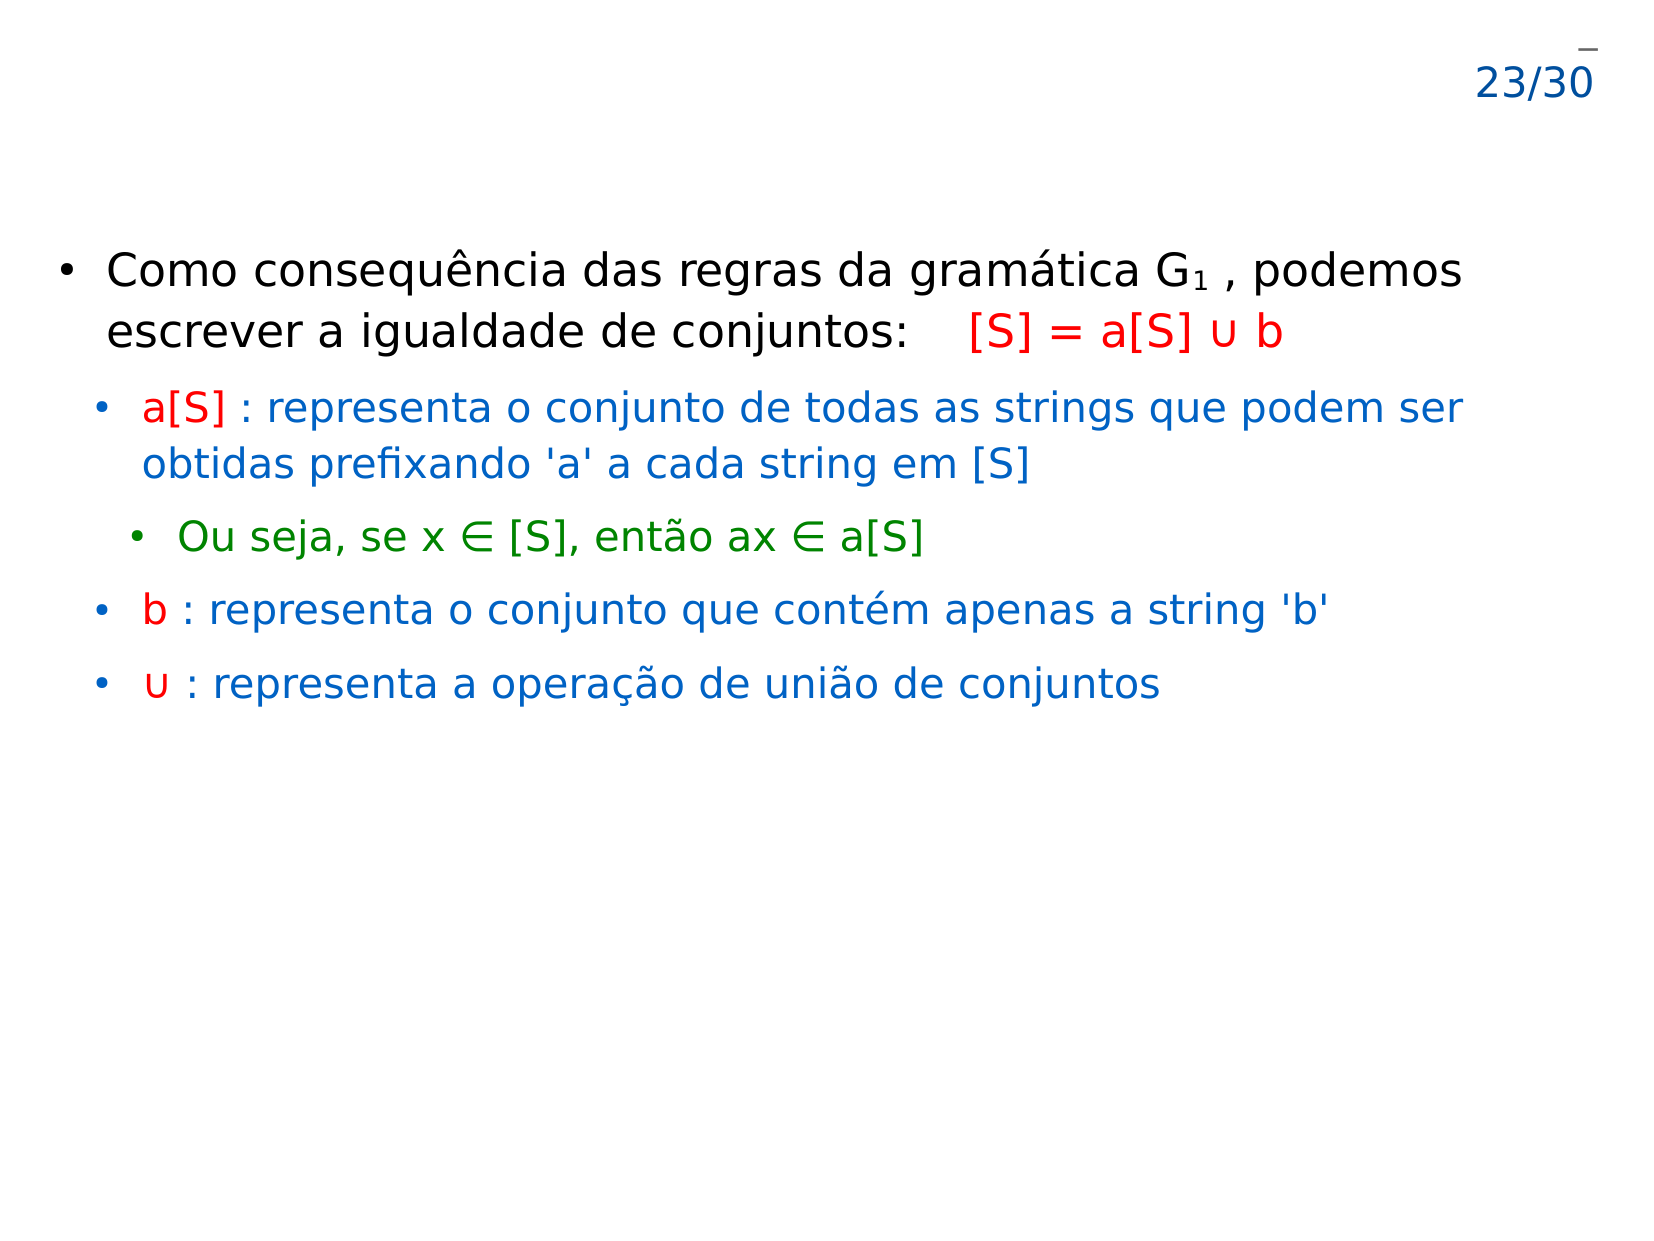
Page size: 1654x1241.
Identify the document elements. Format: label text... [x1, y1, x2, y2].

list Como consequência das regras da gramática G1 , podemos escrever a igualdade de conjuntos: [S] = a[S] ∪ b a[S] : representa o conjunto de todas as strings que podem ser obtidas prefixando 'a' a cada string em [S] Ou seja, se x ∈ [S], então ax ∈ a[S] b : representa o conjunto que contém apenas a string 'b' ∪ : representa a operação de união de conjuntos [59, 236, 1595, 1211]
text_box _ [1375, 0, 1613, 64]
